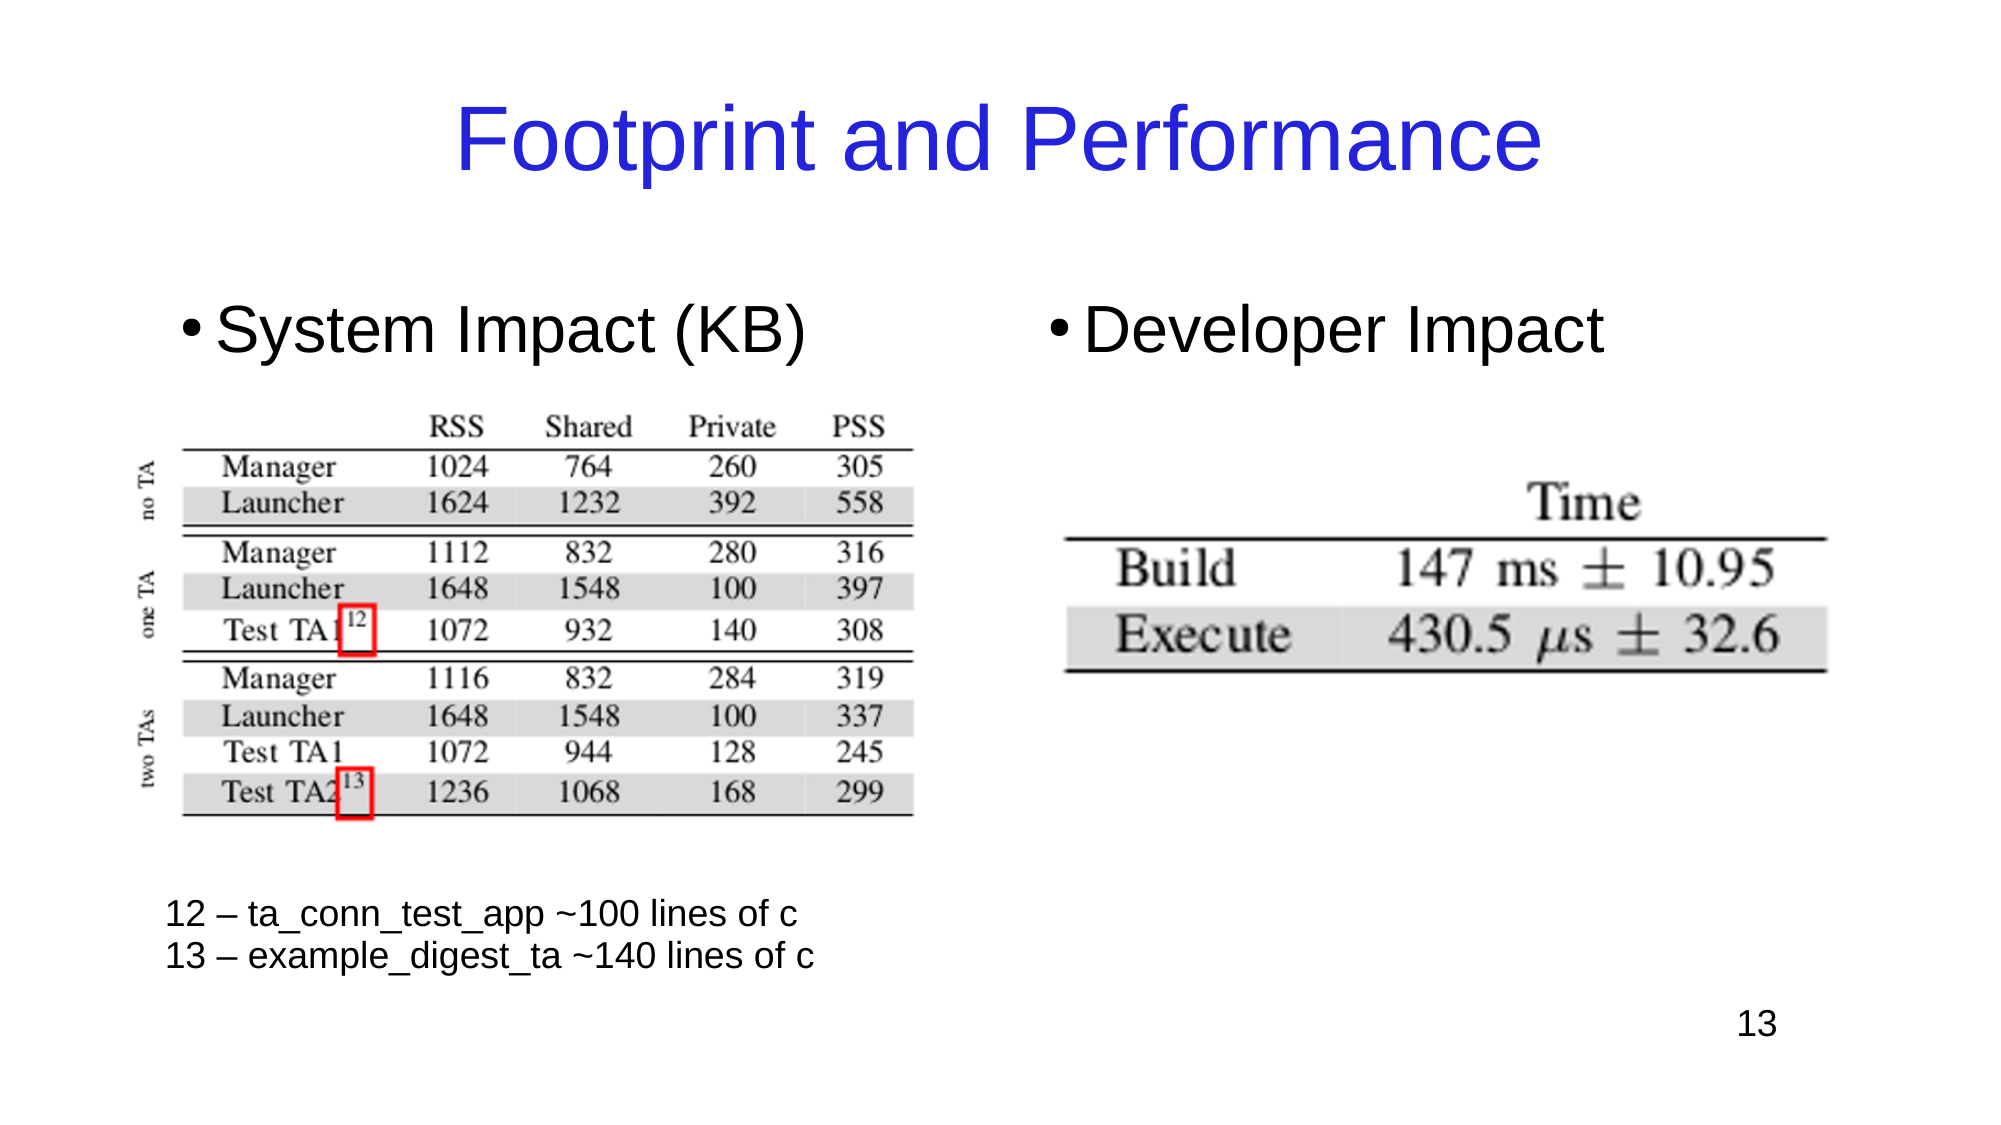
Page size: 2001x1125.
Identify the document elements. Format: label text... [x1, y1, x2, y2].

text_box 12 – ta_conn_test_app ~100 lines of c 13 – example_digest_ta ~140 lines of c [150, 885, 916, 984]
text_box System Impact (KB) [165, 285, 916, 375]
picture [96, 389, 976, 868]
title Footprint and Performance [99, 44, 1900, 233]
picture [1022, 454, 1901, 725]
text_box Developer Impact [1032, 285, 1843, 375]
